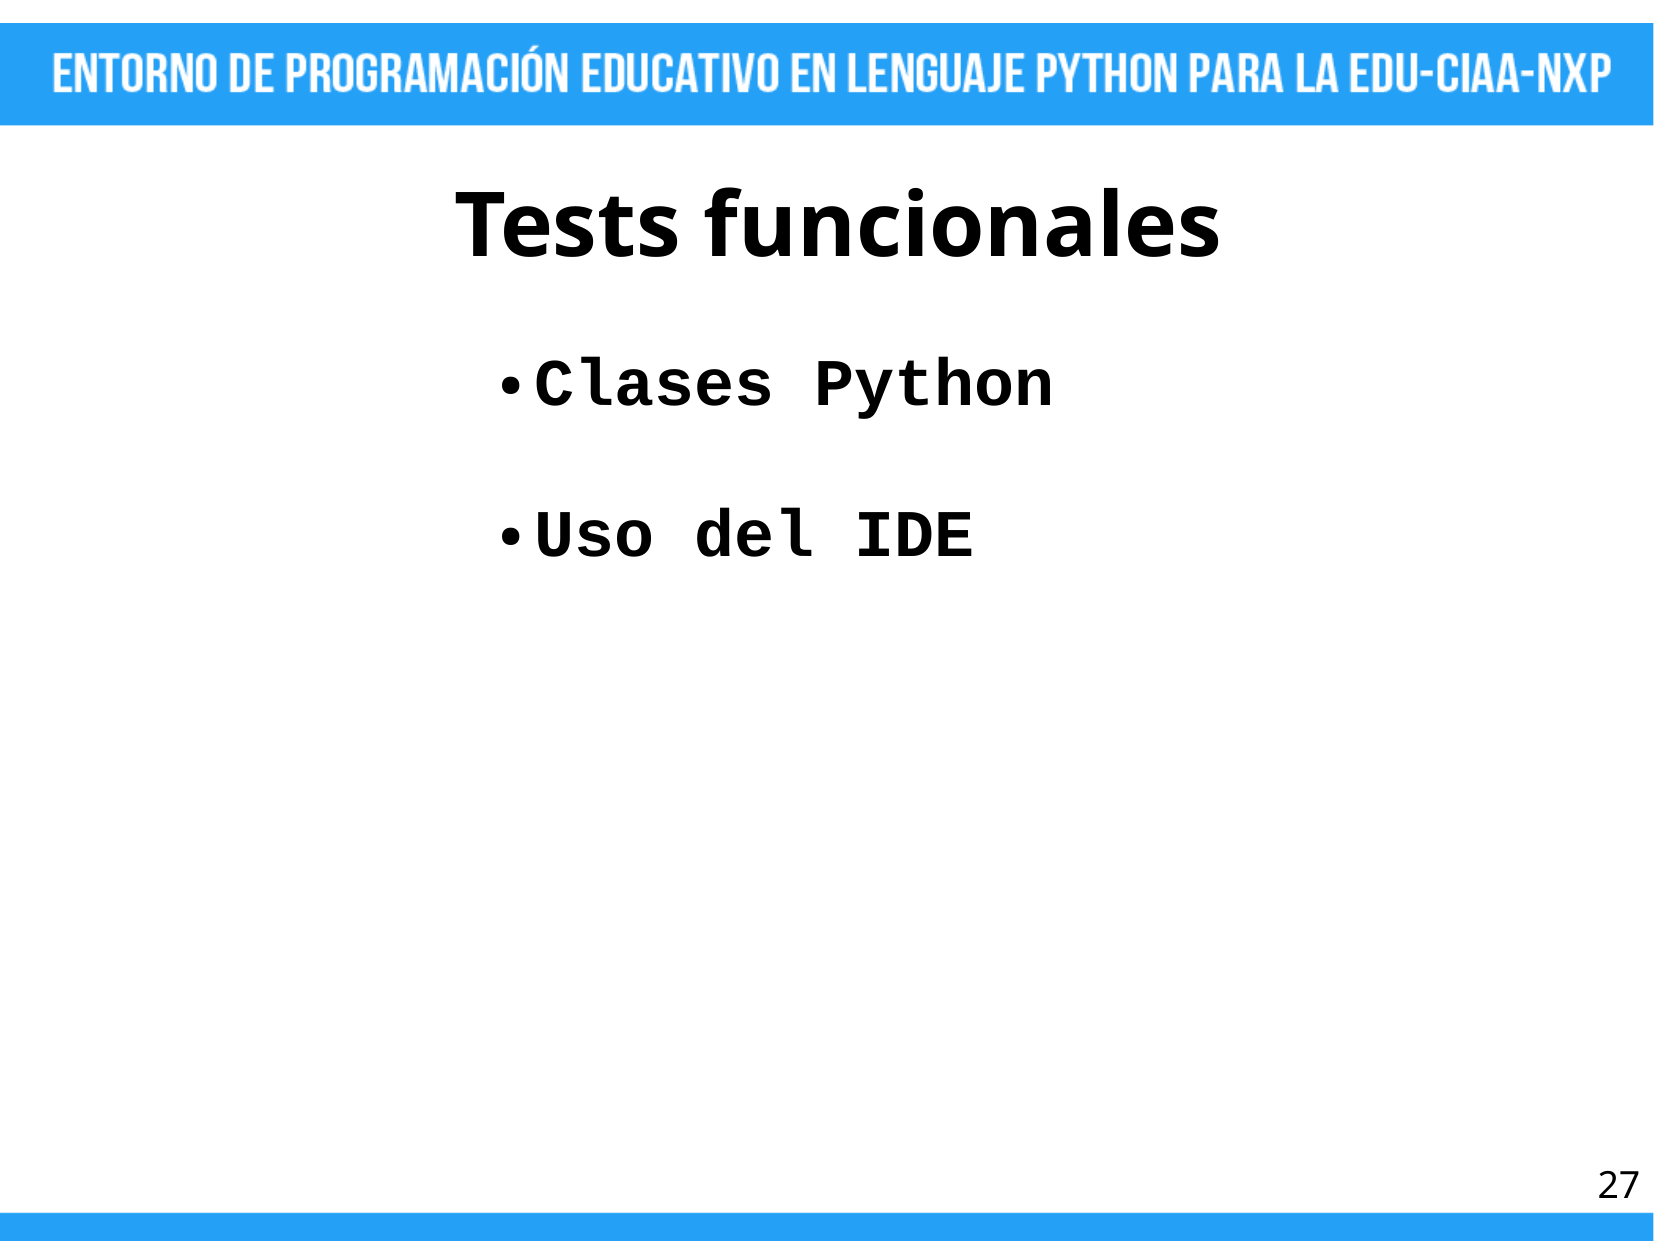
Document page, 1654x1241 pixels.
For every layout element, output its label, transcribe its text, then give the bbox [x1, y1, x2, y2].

title Tests funcionales [94, 117, 1583, 325]
text_box Clases Python Uso del IDE [413, 342, 1310, 736]
text_box 27 [1582, 1151, 1654, 1241]
picture [0, 23, 1654, 1241]
